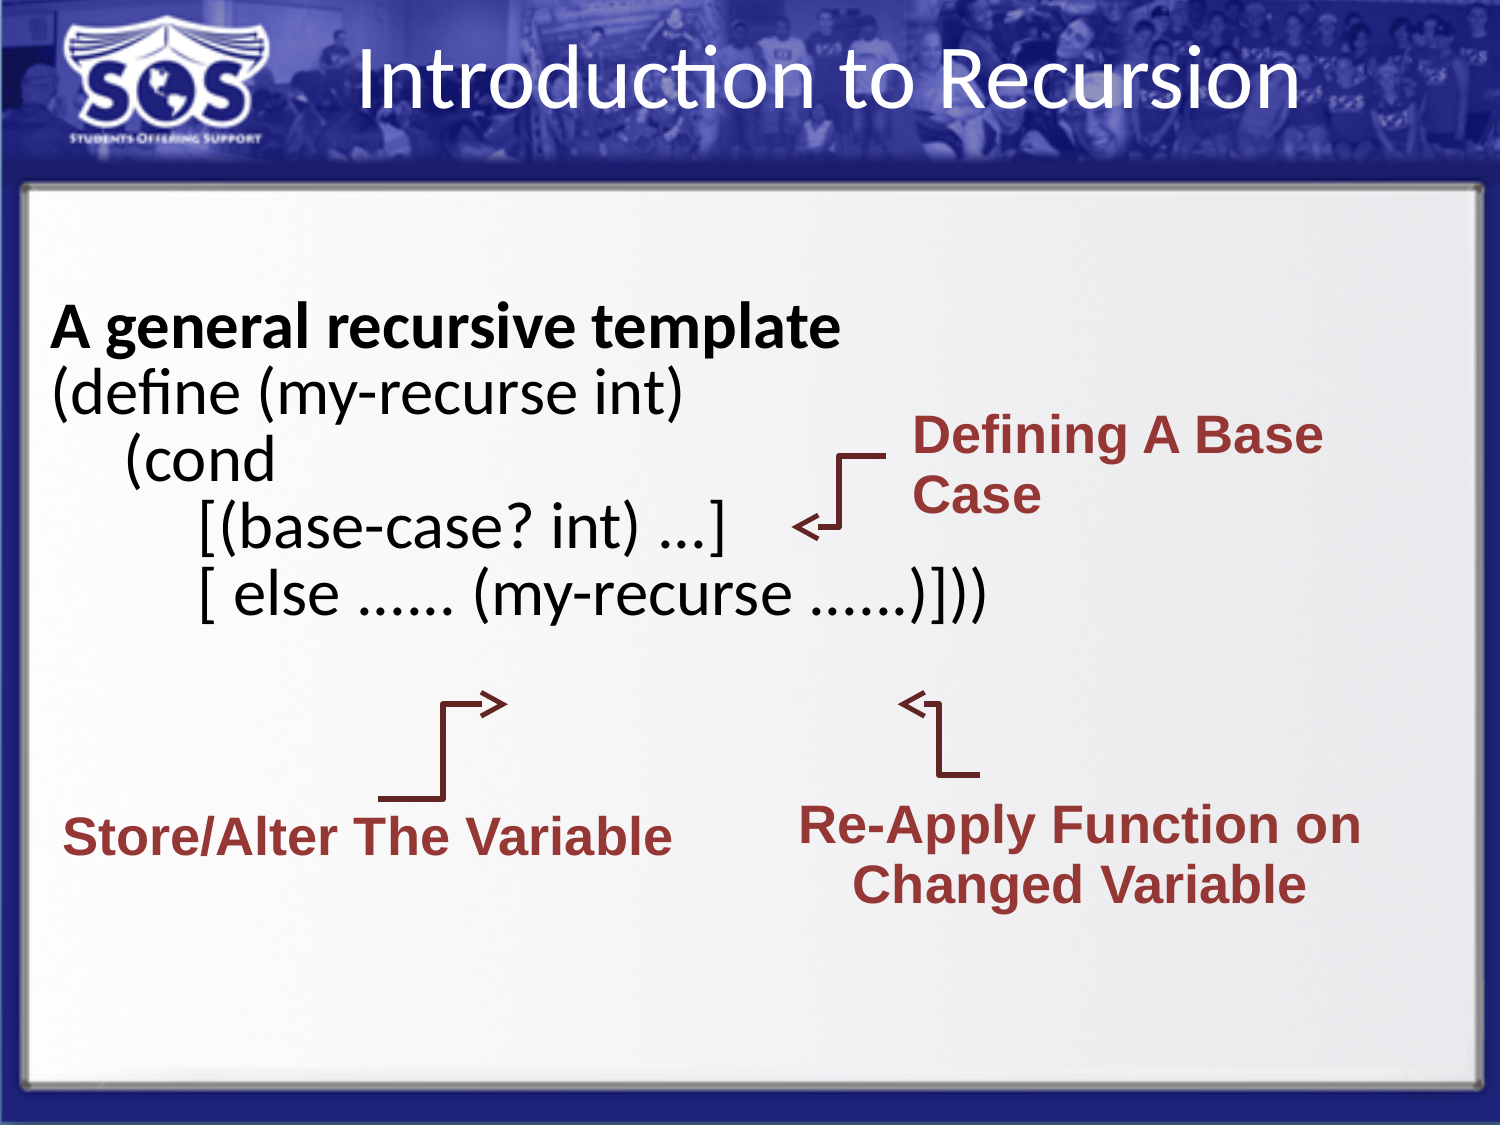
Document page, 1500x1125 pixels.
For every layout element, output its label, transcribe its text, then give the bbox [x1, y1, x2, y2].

text_box Introduction to Recursion [218, 30, 1441, 157]
picture [0, 0, 1500, 1125]
text_box Defining A Base Case [897, 397, 1453, 478]
text_box Store/Alter The Variable [47, 798, 732, 880]
text_box A general recursive template (define (my-recurse int) (cond [(base-case? int) ...] [ else ...... (my-recurse ......)])) [35, 290, 1459, 710]
text_box Re-Apply Function on Changed Variable [732, 786, 1430, 934]
